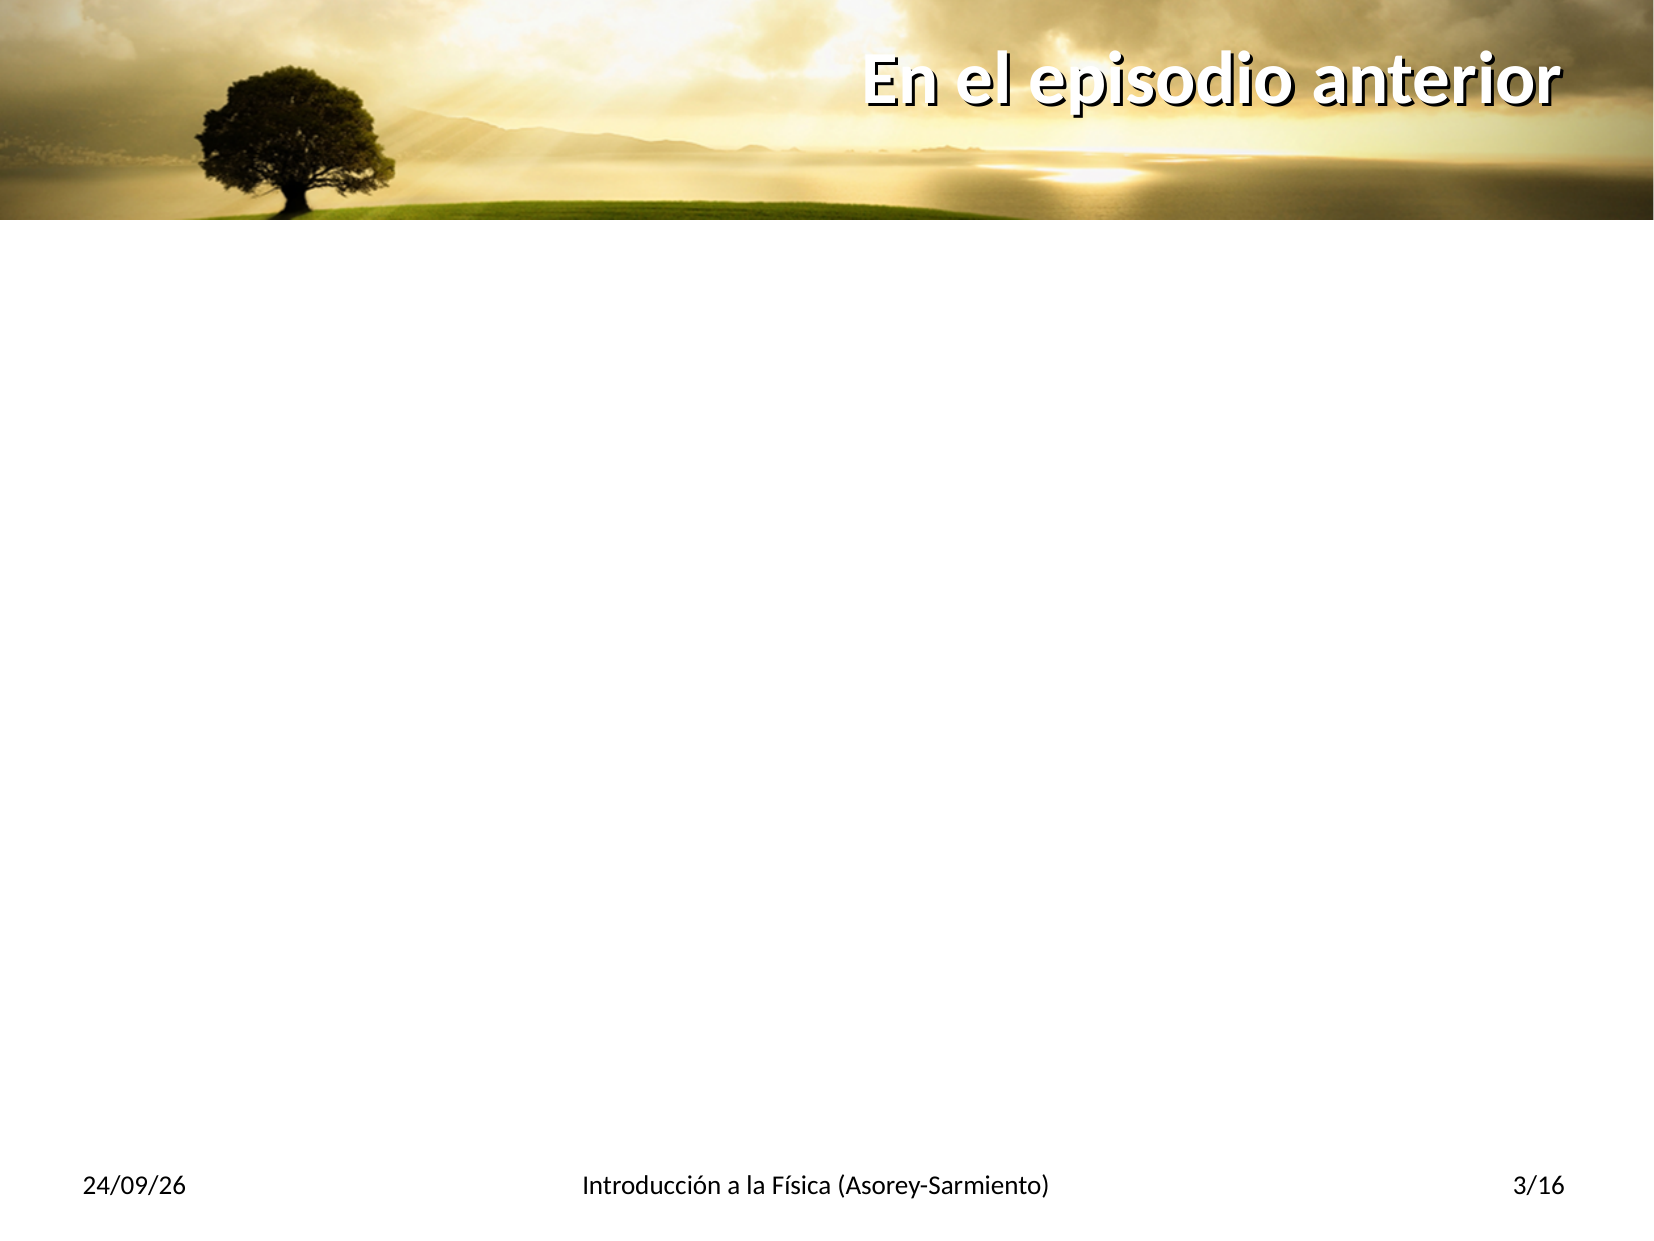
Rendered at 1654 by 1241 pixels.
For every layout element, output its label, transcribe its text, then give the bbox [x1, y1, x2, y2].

picture [0, 0, 1654, 220]
title En el episodio anterior [75, 19, 1564, 151]
